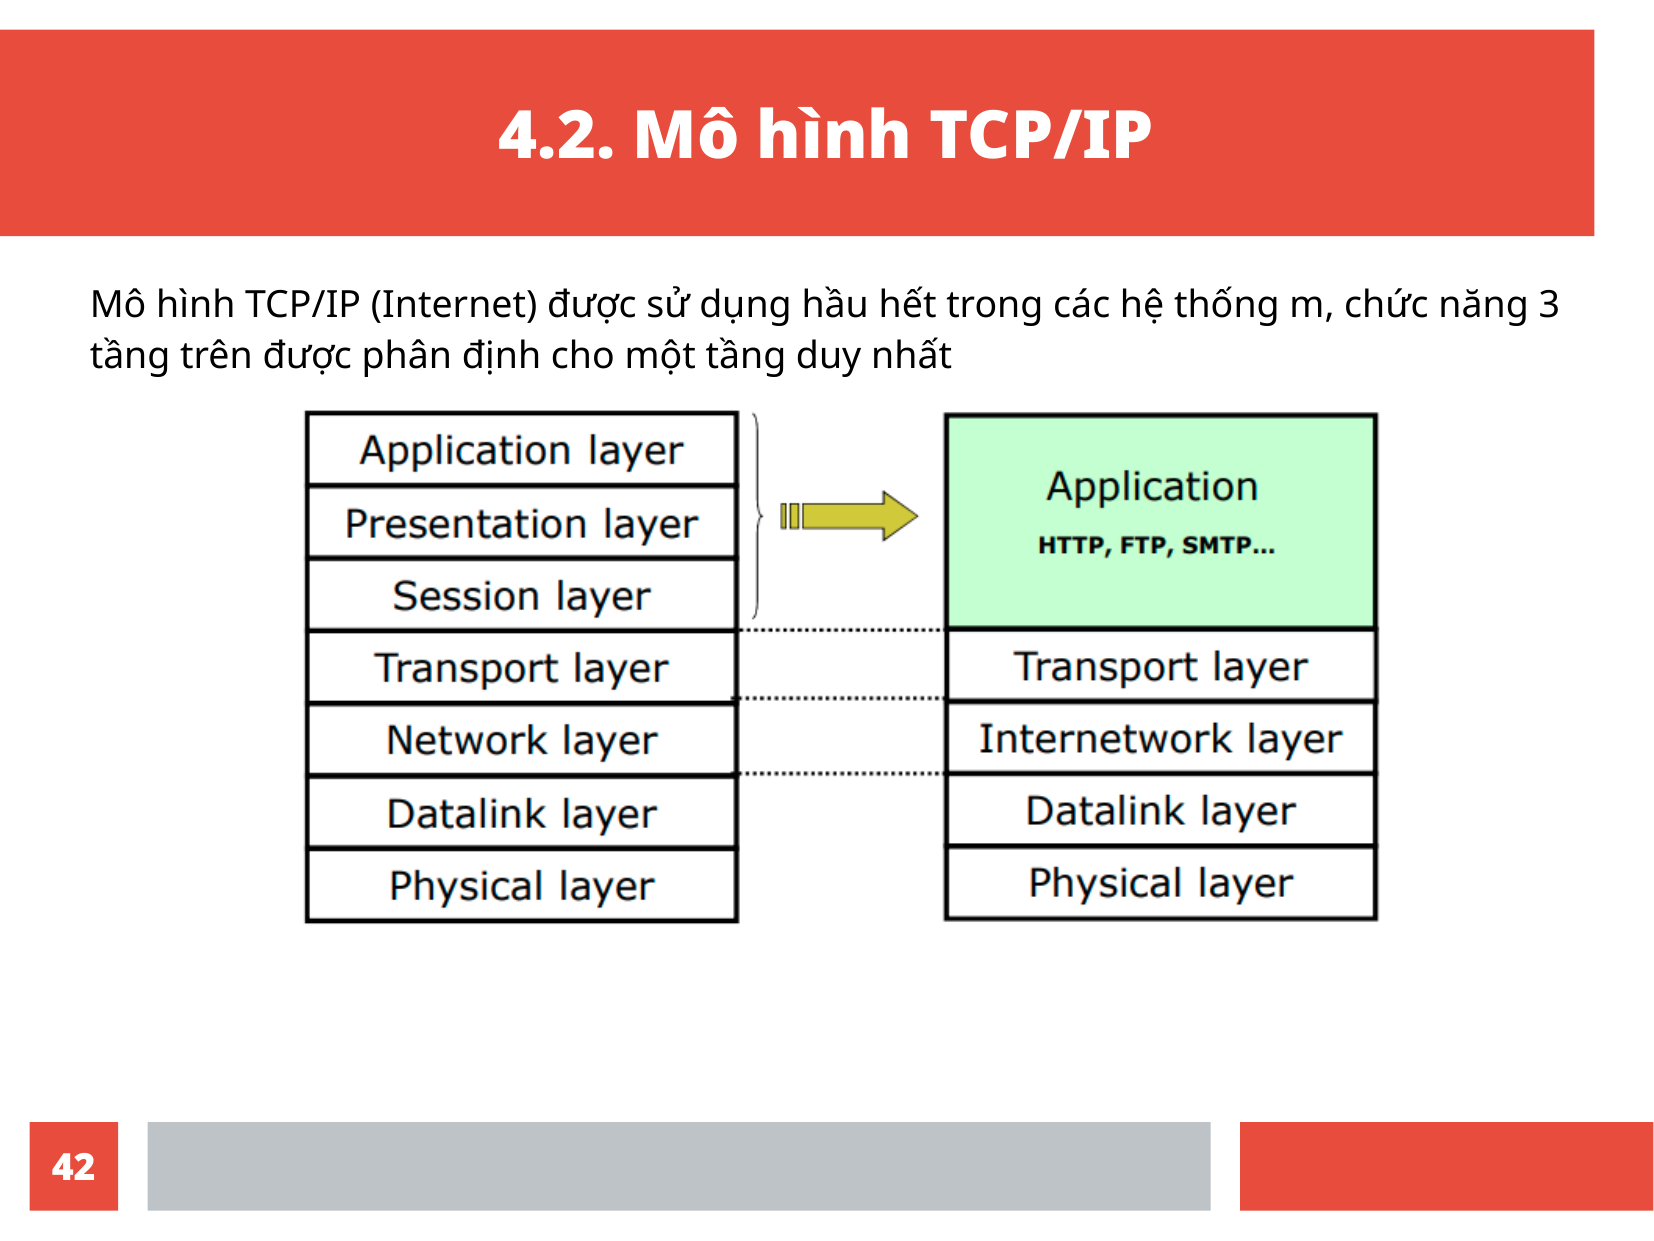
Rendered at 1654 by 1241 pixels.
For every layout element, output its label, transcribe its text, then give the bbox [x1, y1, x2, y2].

picture [285, 389, 1396, 933]
title 4.2. Mô hình TCP/IP [59, 59, 1595, 207]
text_box Mô hình TCP/IP (Internet) được sử dụng hầu hết trong các hệ thống m, chức năng 3 tầng trên được phân định cho một tầng duy nhất [75, 270, 1591, 372]
